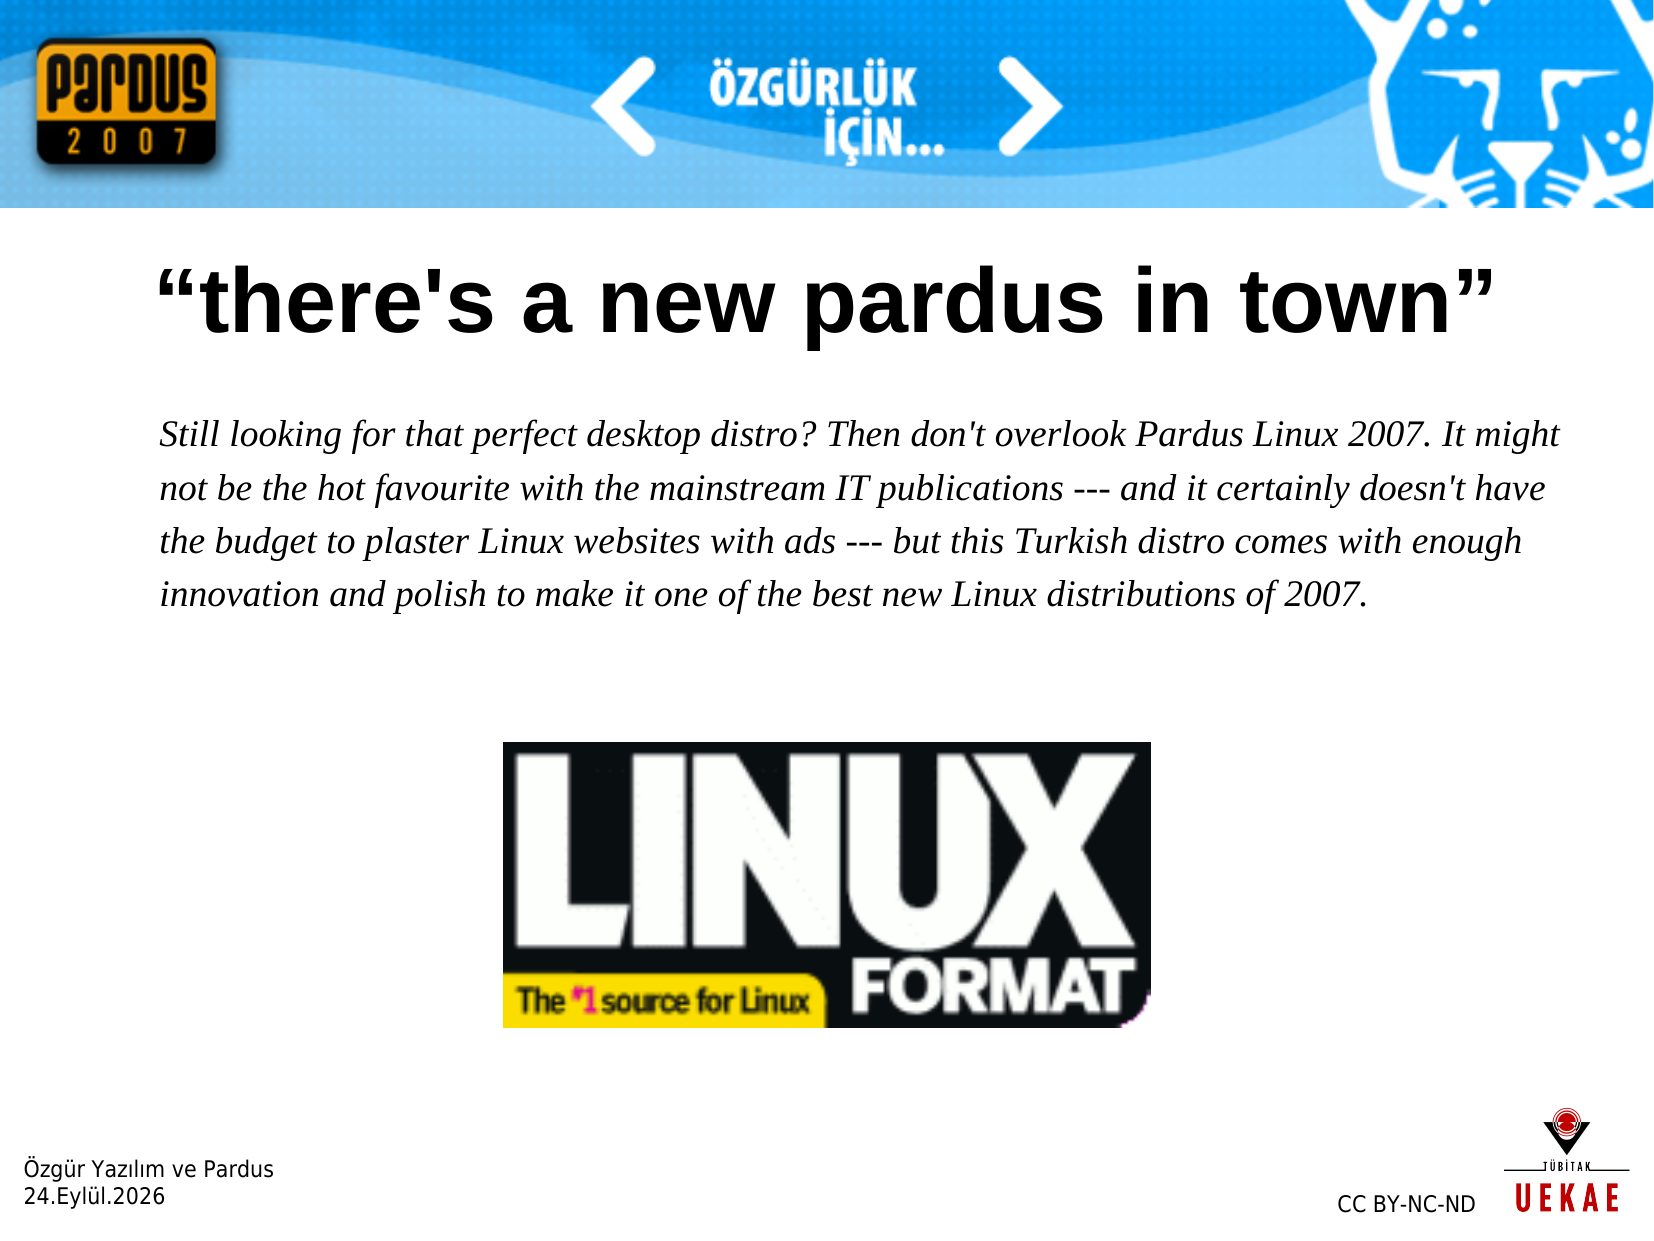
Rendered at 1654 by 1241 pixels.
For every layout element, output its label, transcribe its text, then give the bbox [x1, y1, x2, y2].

title “there's a new pardus in town” [82, 197, 1571, 405]
list Still looking for that perfect desktop distro? Then don't overlook Pardus Linux 2007. It might not be the hot favourite with the mainstream IT publications --- and it certainly doesn't have the budget to plaster Linux websites with ads --- but this Turkish distro comes with enough innovation and polish to make it one of the best new Linux distributions of 2007. [88, 413, 1571, 849]
picture [0, 0, 1654, 208]
picture [503, 742, 1151, 1028]
picture [1500, 1104, 1634, 1215]
